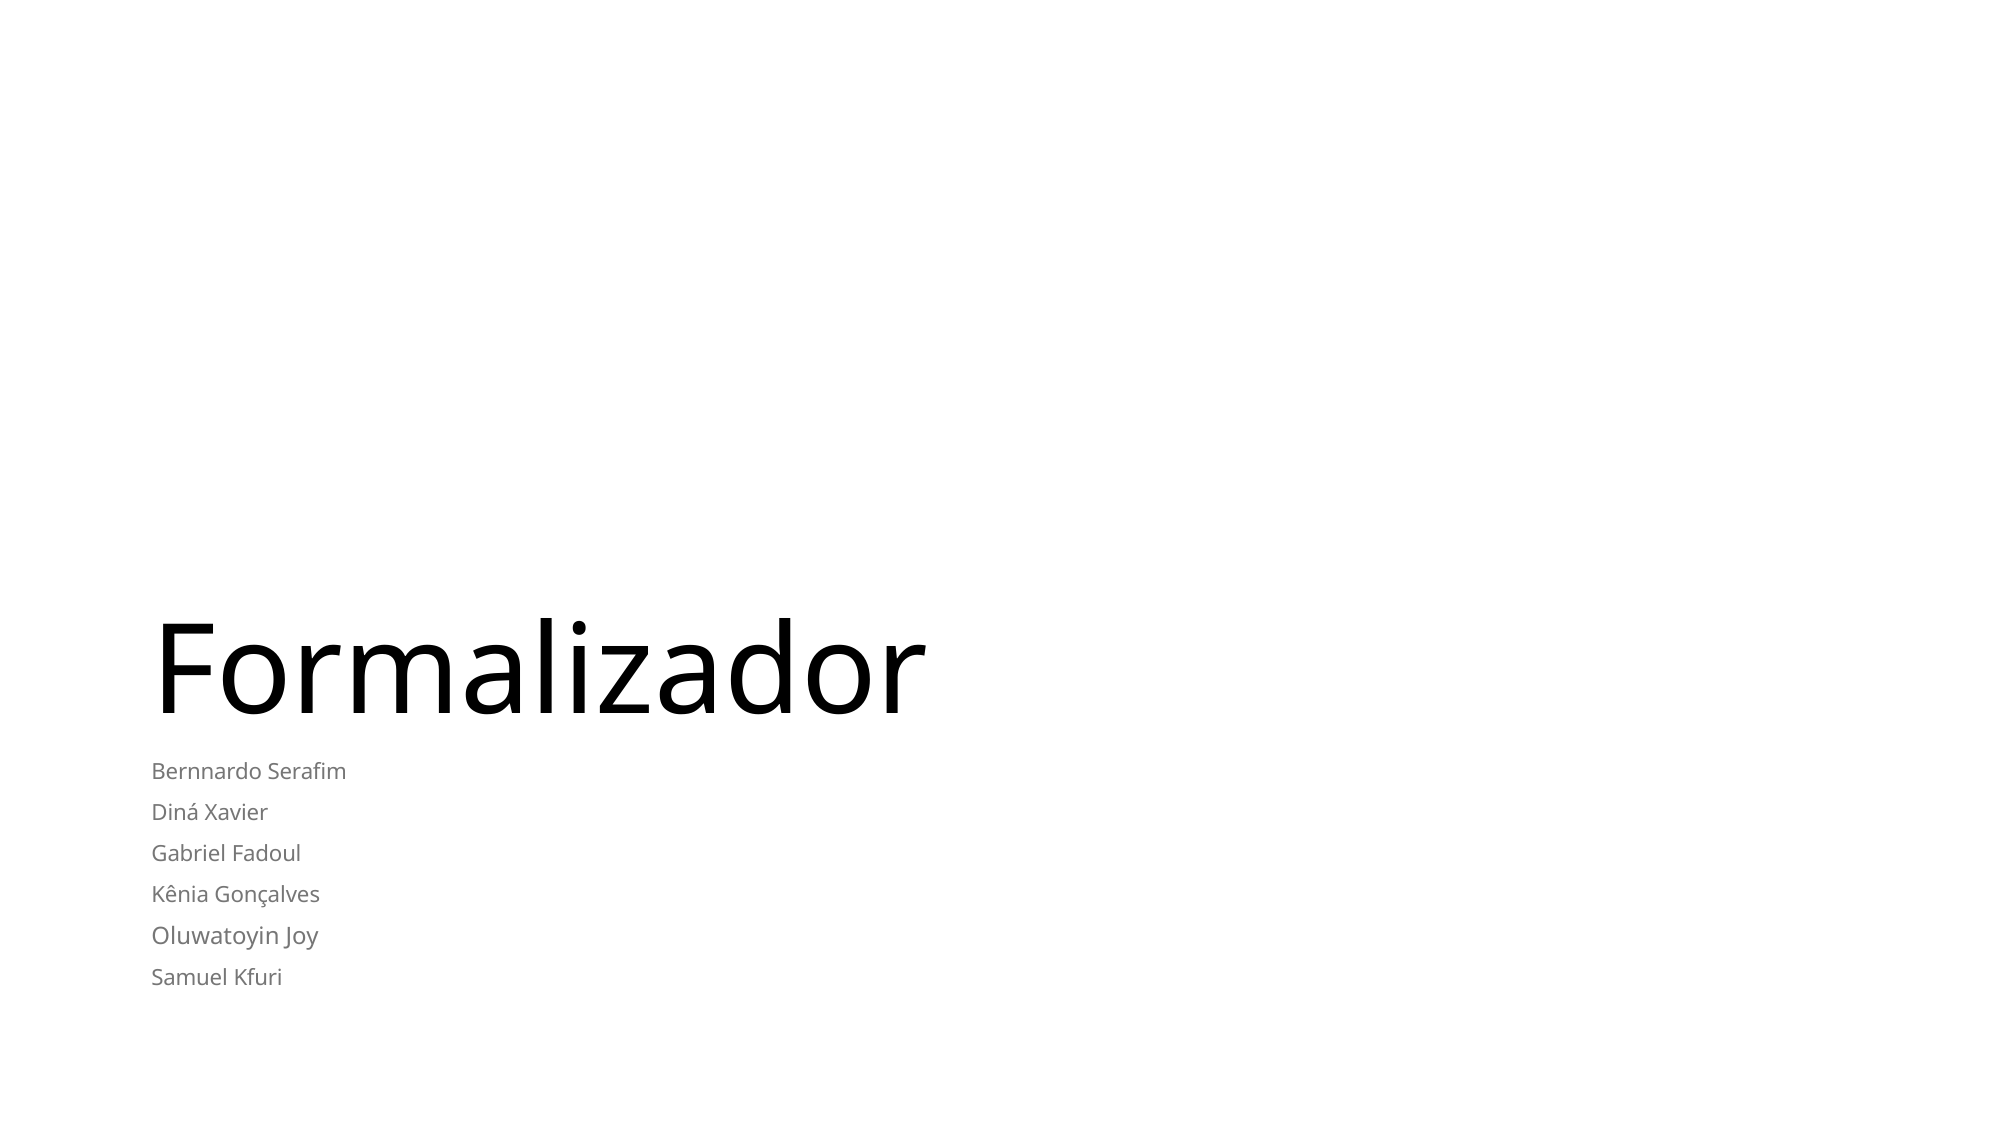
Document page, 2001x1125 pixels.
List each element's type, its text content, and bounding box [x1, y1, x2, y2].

title Formalizador [136, 280, 1862, 749]
list Bernnardo Serafim Diná Xavier Gabriel Fadoul Kênia Gonçalves Oluwatoyin Joy Samuel Kfuri [136, 749, 1862, 1047]
